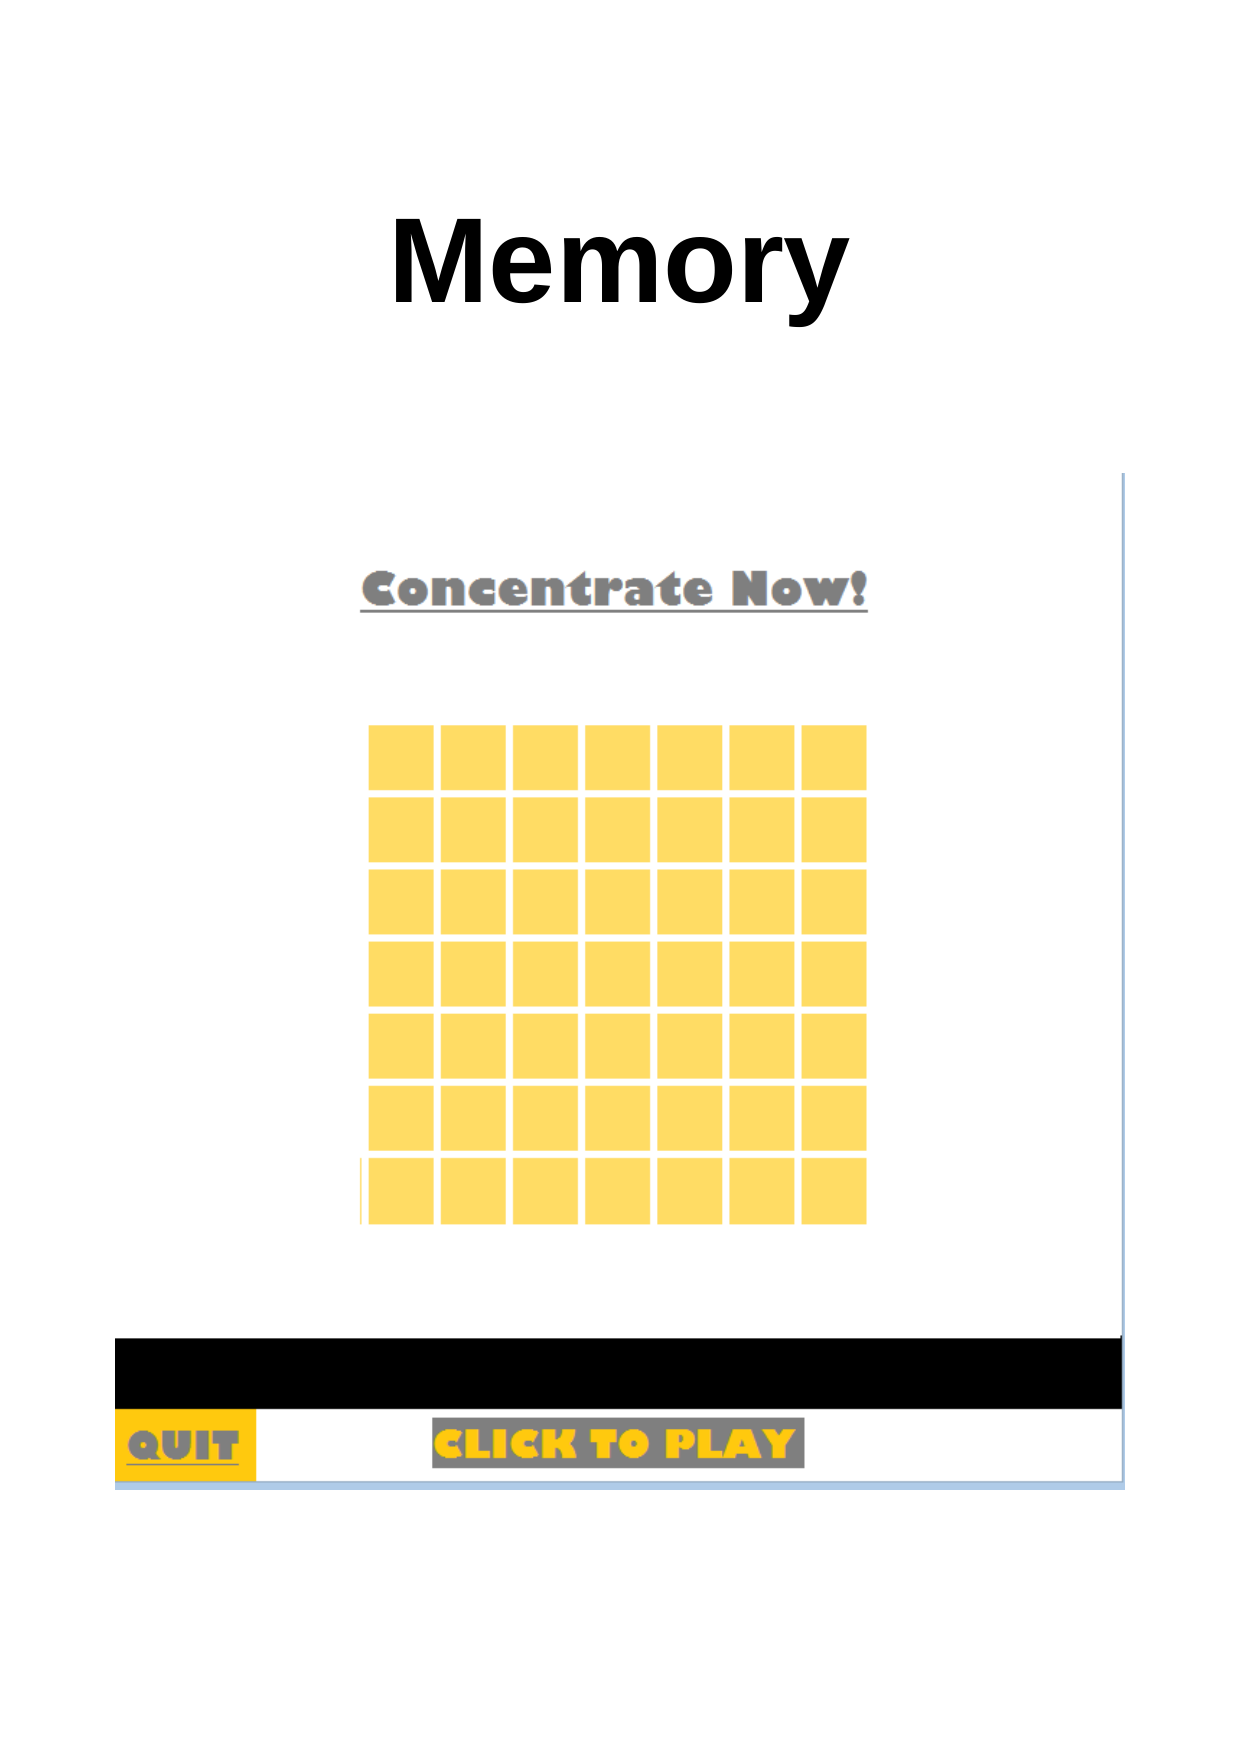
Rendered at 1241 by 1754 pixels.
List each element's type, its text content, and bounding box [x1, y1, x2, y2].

picture [115, 473, 1125, 1491]
title Memory [115, 124, 1125, 398]
